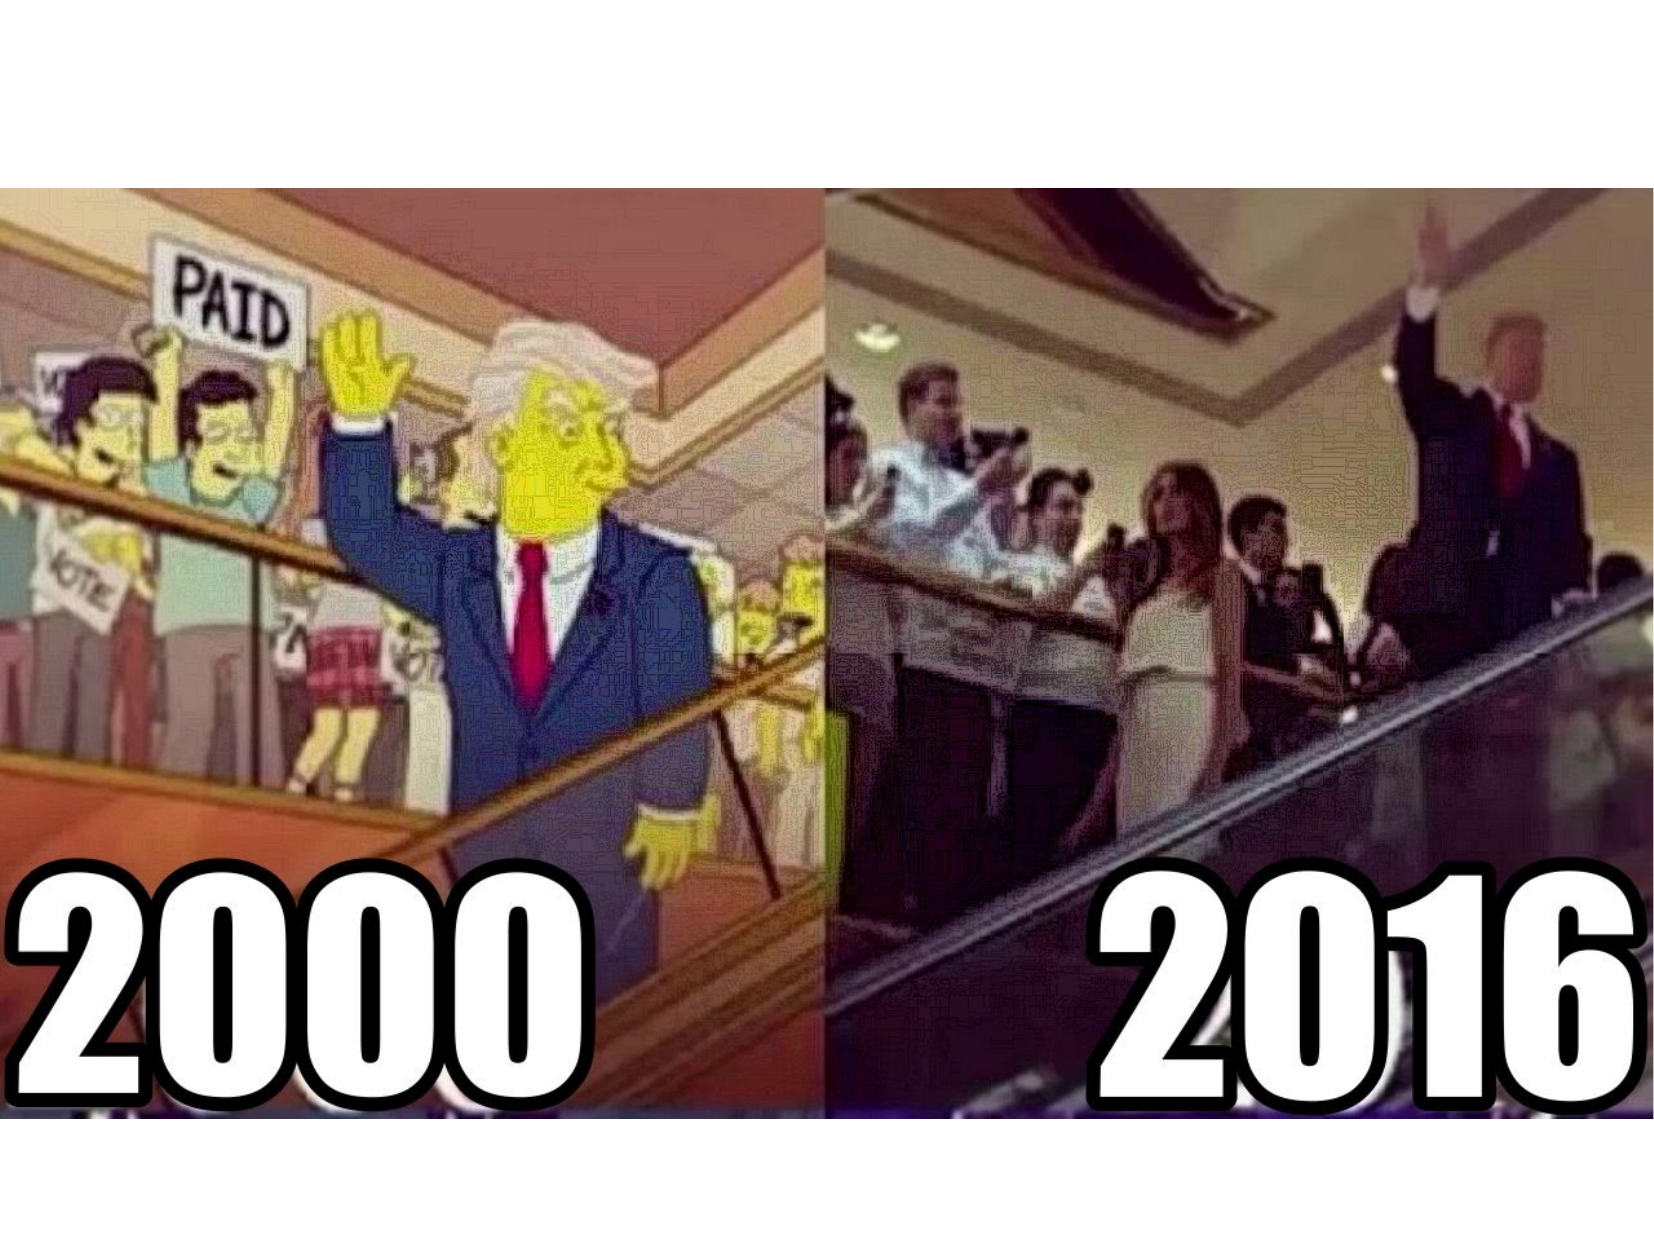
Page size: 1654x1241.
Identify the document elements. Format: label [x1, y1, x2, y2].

picture [0, 188, 1654, 1119]
